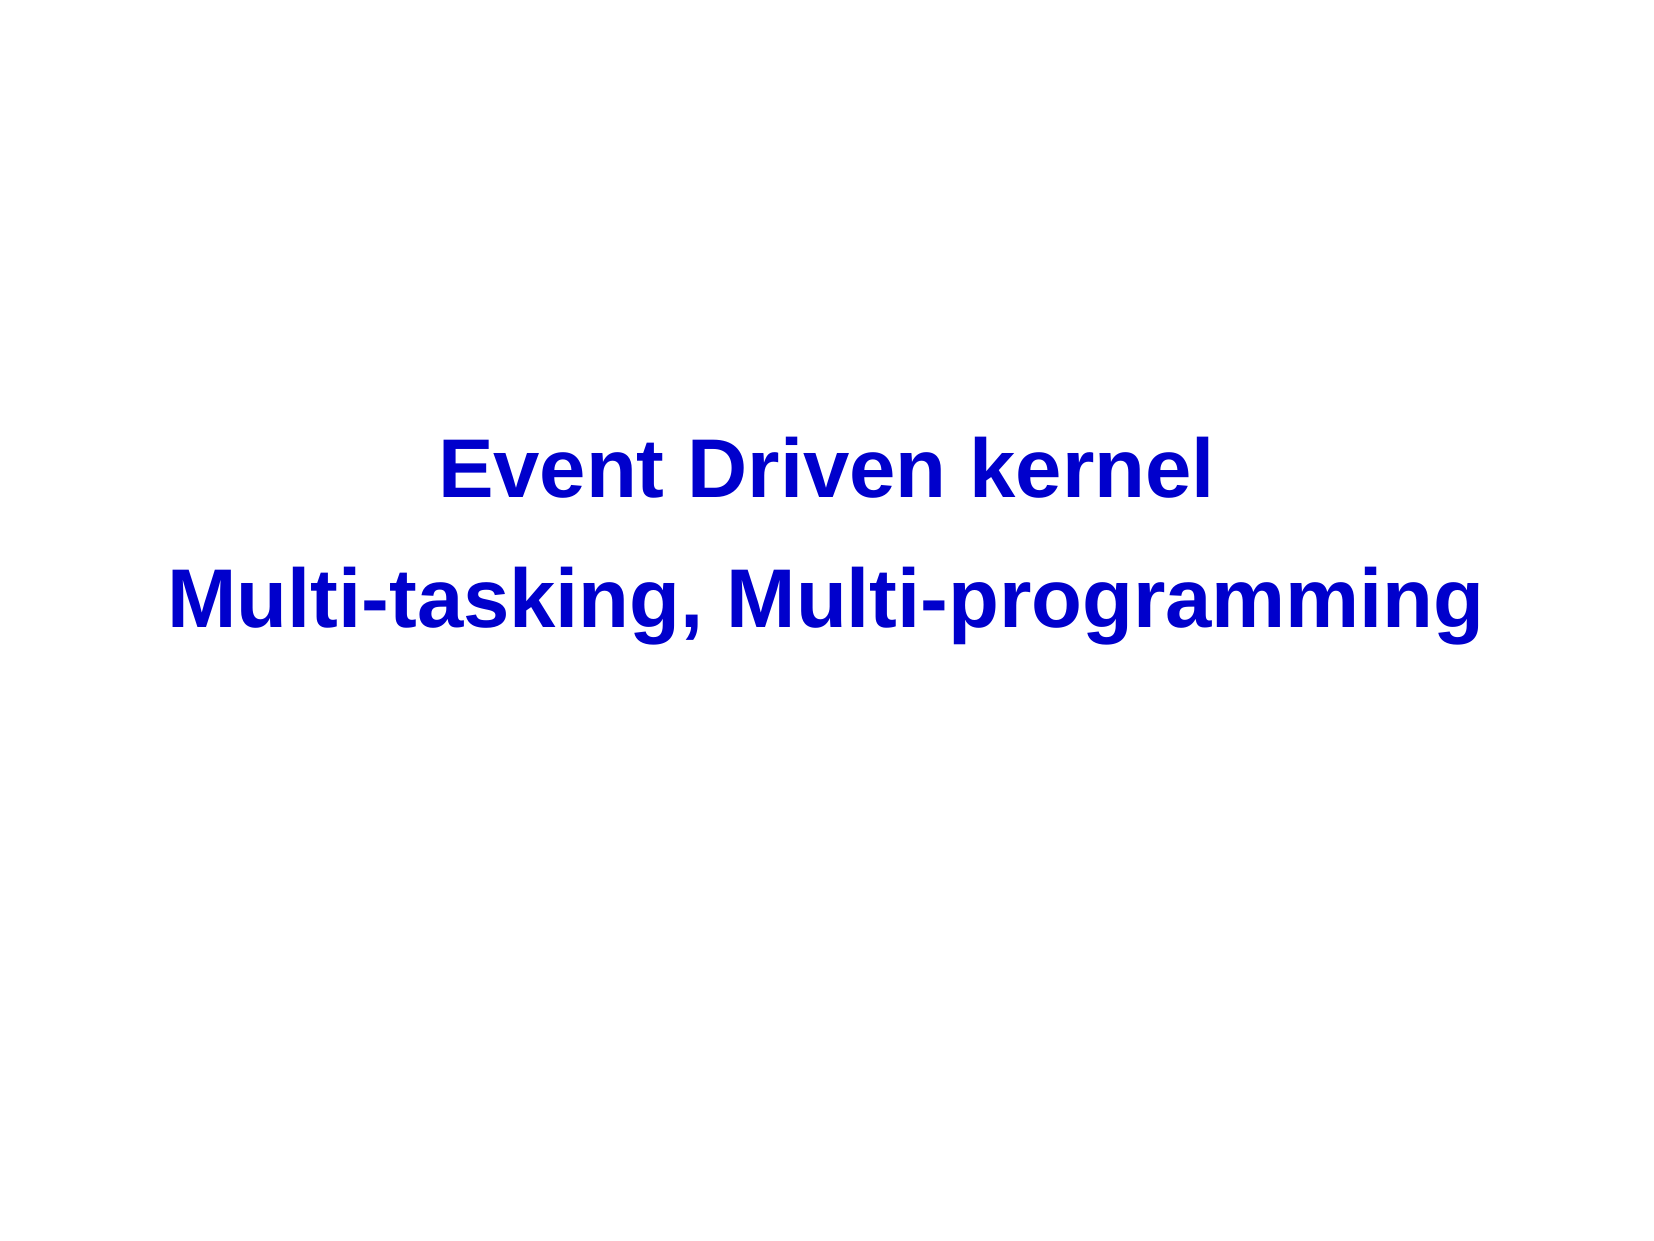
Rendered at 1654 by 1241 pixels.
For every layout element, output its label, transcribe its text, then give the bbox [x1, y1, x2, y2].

subtitle Event Driven kernel Multi-tasking, Multi-programming [82, 49, 1571, 1010]
